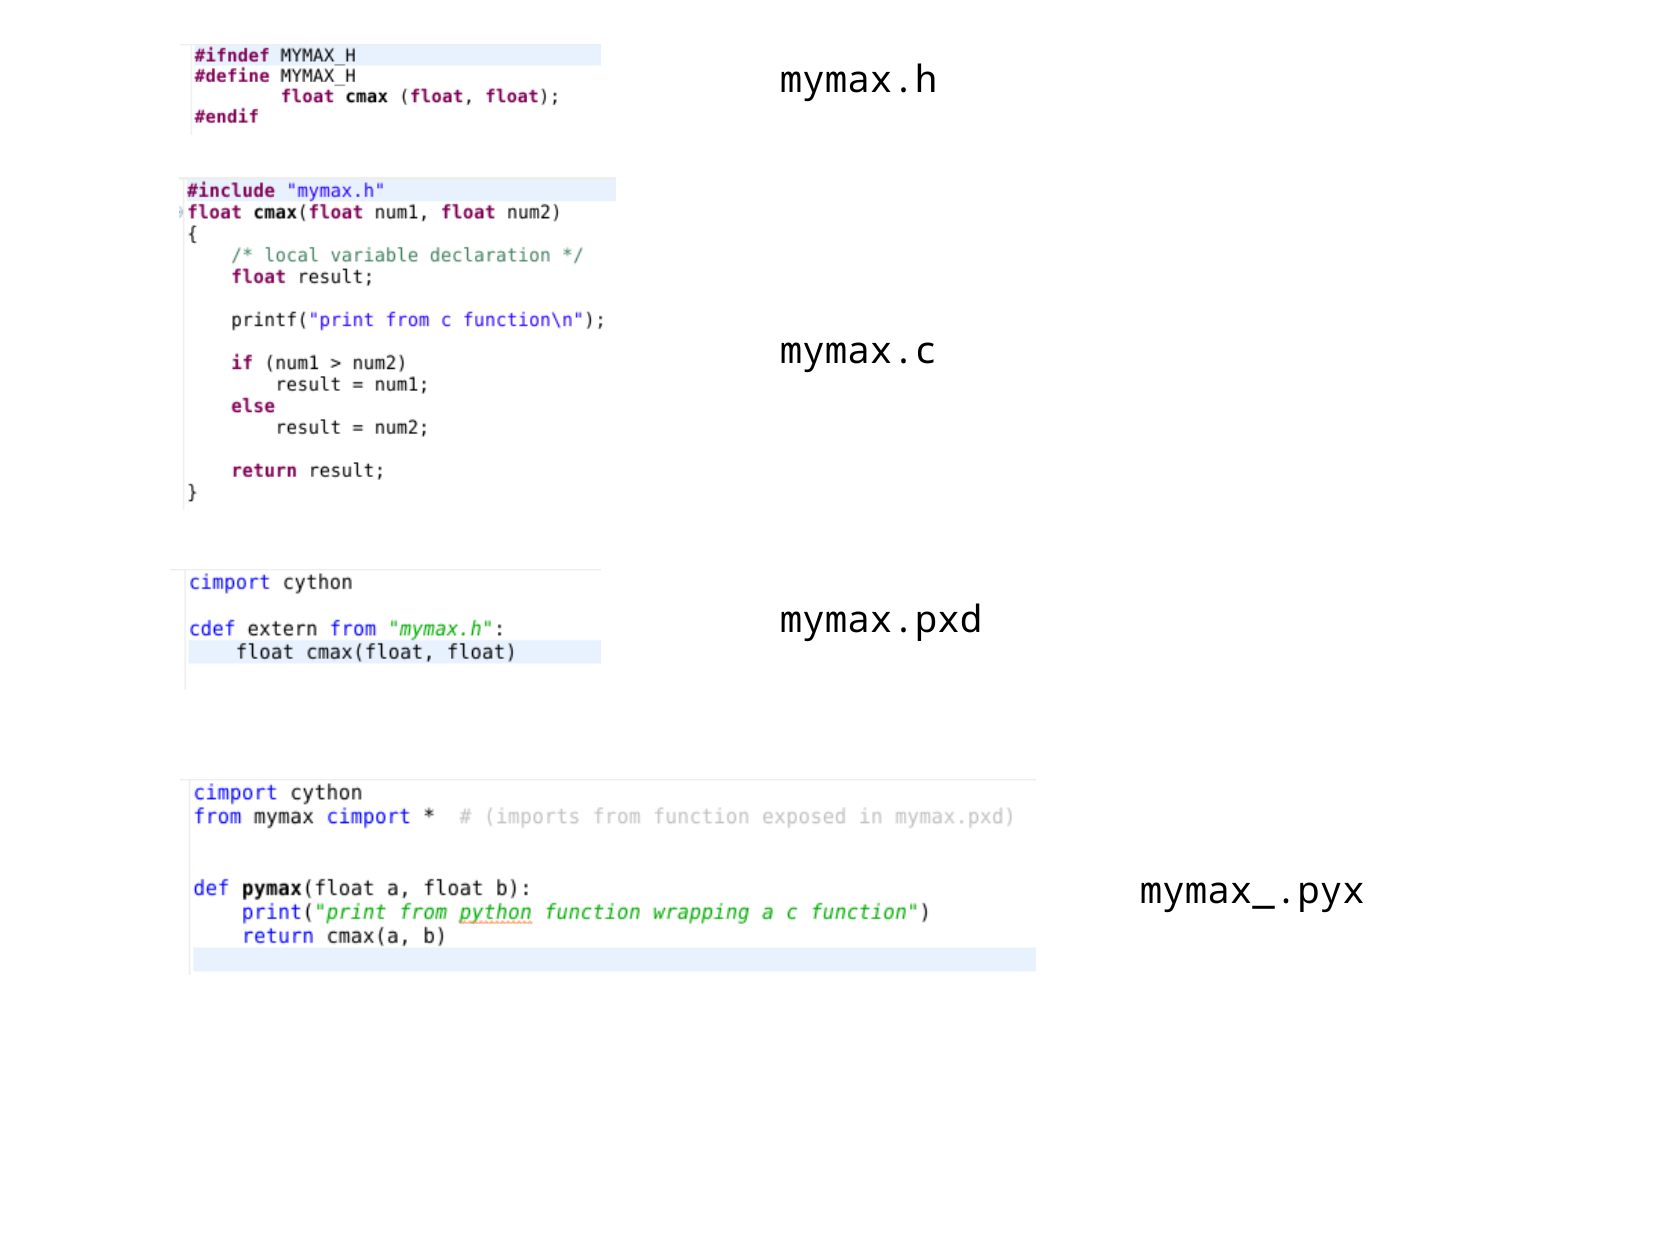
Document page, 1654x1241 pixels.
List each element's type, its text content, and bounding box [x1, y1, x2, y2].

text_box mymax.h [765, 45, 1111, 104]
text_box mymax_.pyx [1125, 856, 1471, 916]
picture [180, 779, 1036, 976]
picture [170, 569, 601, 691]
text_box mymax.c [765, 316, 1111, 376]
picture [179, 177, 616, 511]
picture [180, 44, 601, 136]
text_box mymax.pxd [765, 585, 1111, 644]
